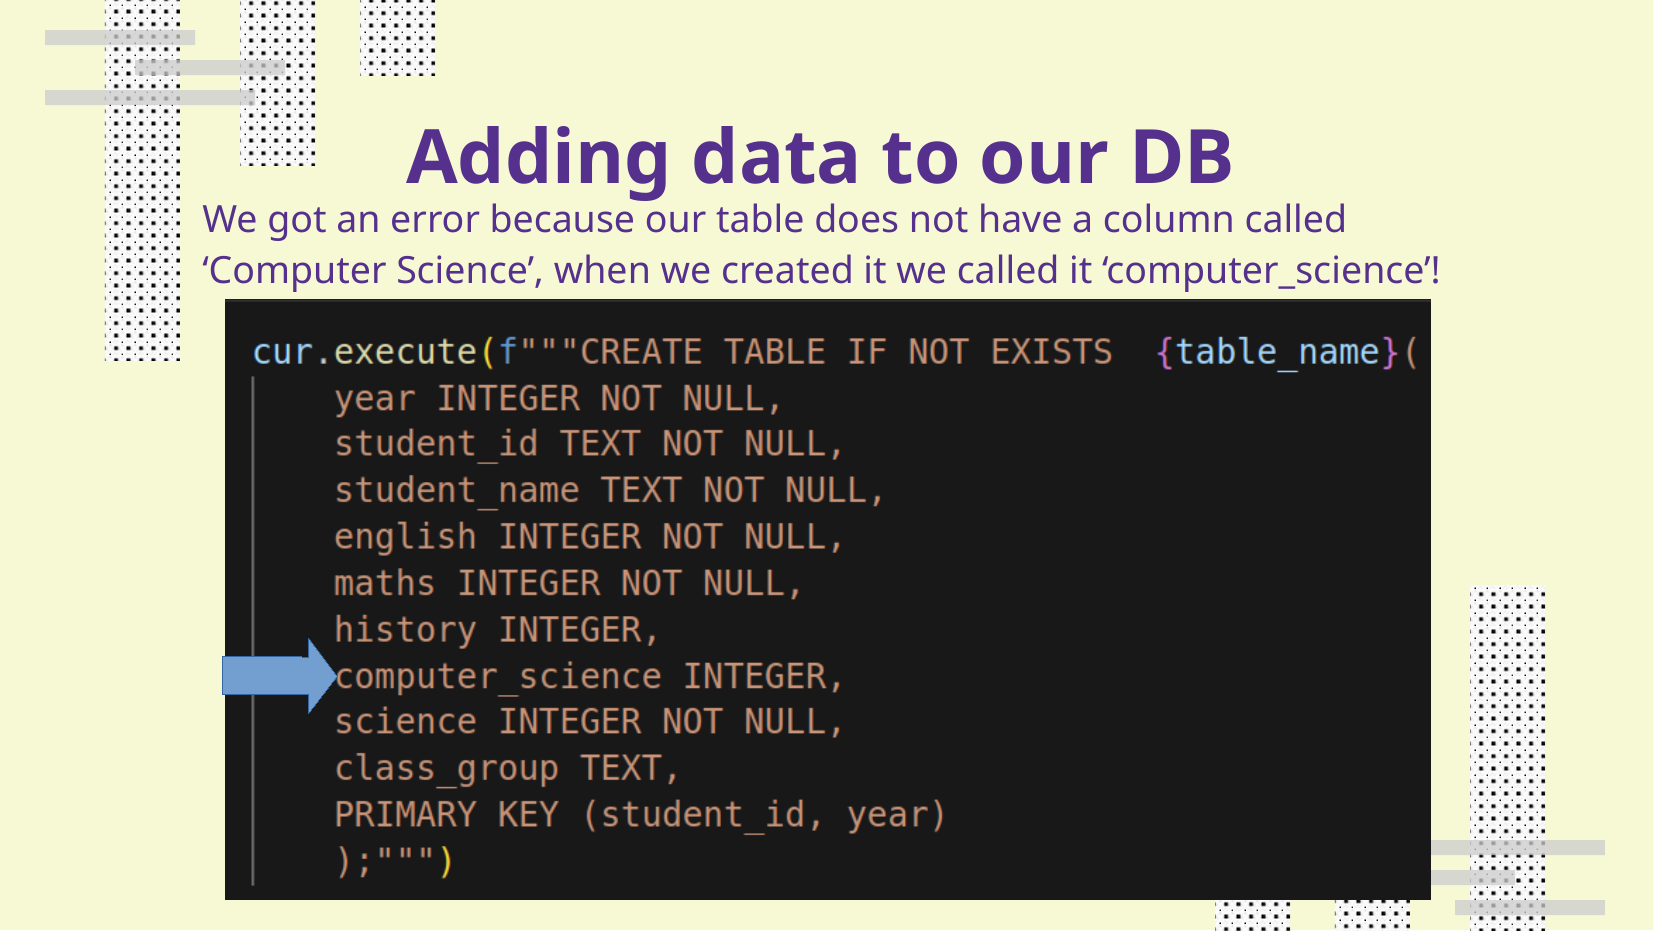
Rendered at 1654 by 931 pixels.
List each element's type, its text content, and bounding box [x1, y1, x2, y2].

picture [104, 233, 180, 361]
text_box We got an error because our table does not have a column called ‘Computer Science’, when we created it we called it ‘computer_science’! [187, 233, 1463, 737]
text_box [222, 638, 338, 714]
title Adding data to our DB [76, 76, 1565, 233]
picture [1470, 916, 1546, 931]
picture [104, 46, 180, 76]
picture [1470, 585, 1546, 840]
picture [360, 0, 436, 76]
picture [225, 737, 1431, 931]
picture [240, 0, 315, 76]
picture [104, 0, 180, 30]
picture [1470, 856, 1546, 900]
